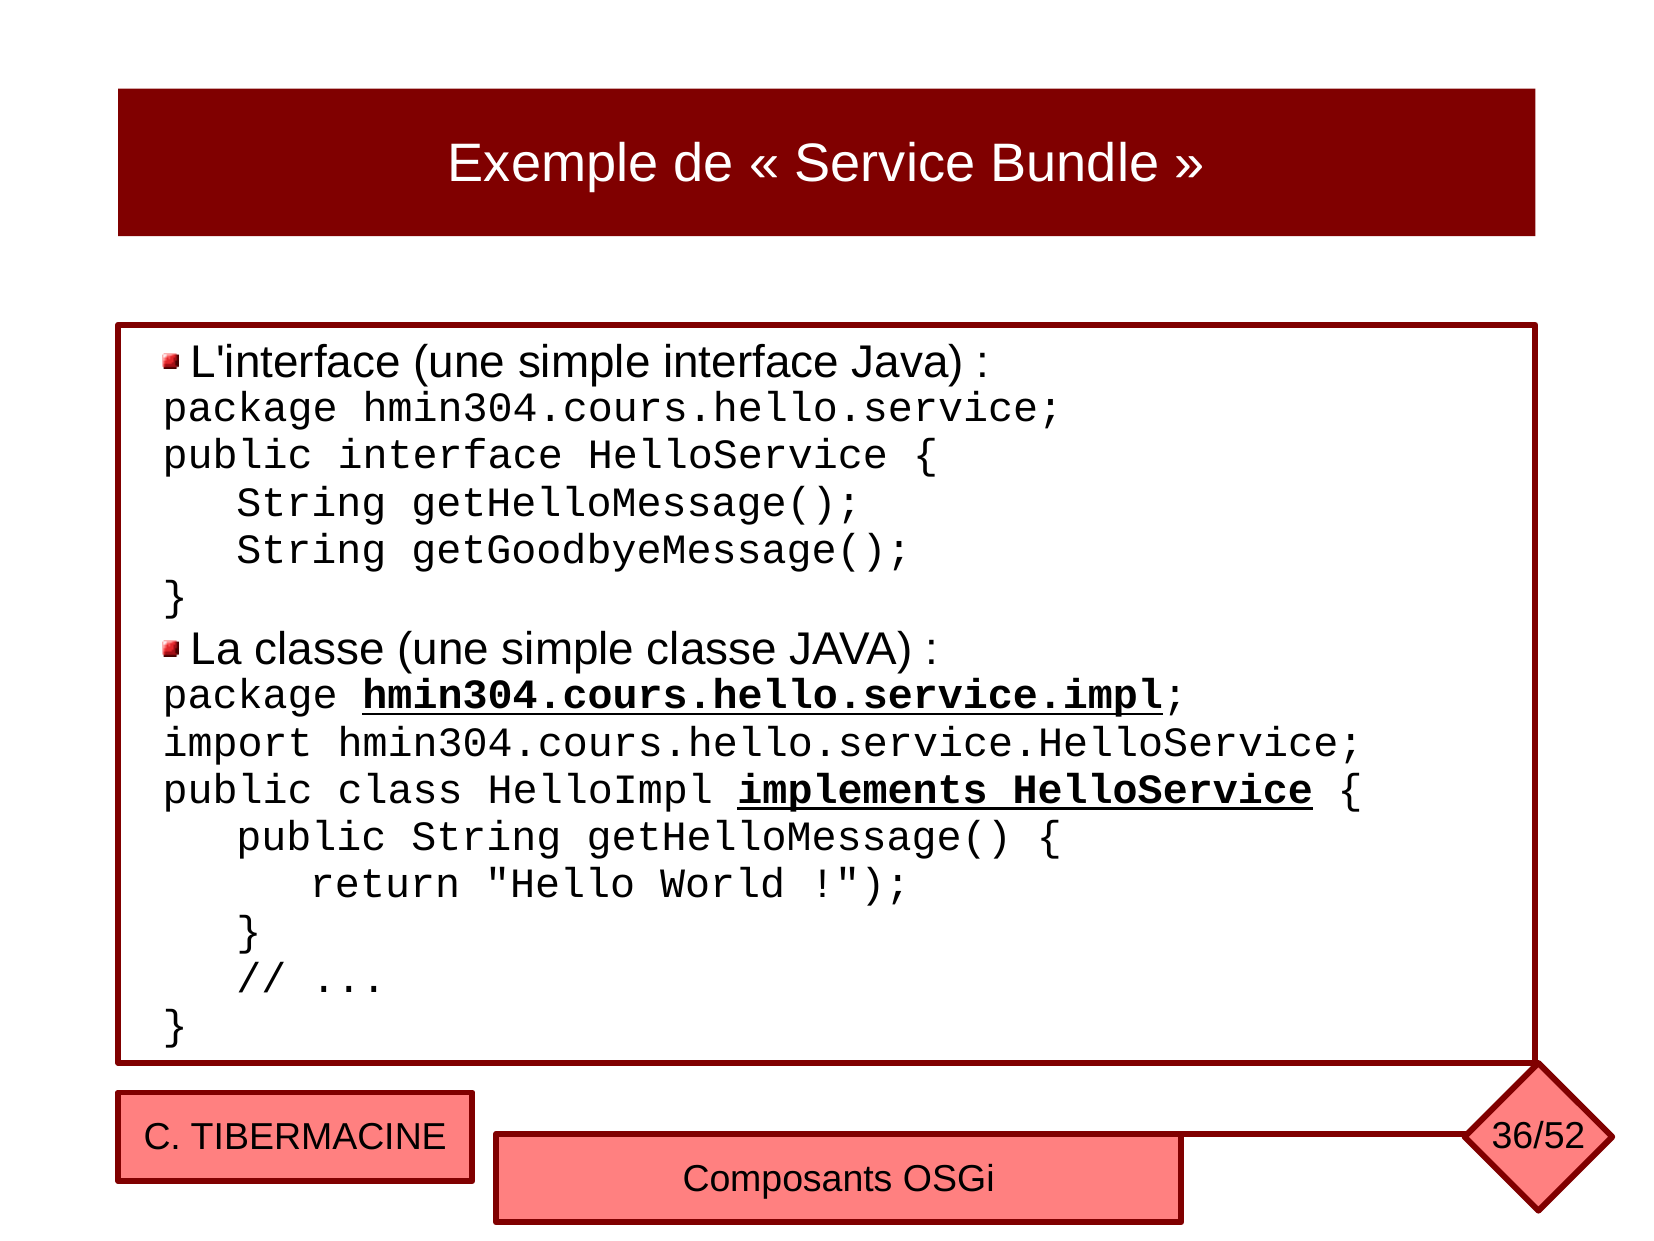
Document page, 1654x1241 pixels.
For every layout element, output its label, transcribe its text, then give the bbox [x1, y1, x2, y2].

text_box Exemple de « Service Bundle » [118, 88, 1536, 237]
text_box [1601, 1125, 1613, 1149]
picture [162, 353, 179, 369]
text_box [1464, 1125, 1476, 1149]
text_box [1533, 1206, 1544, 1211]
text_box C. TIBERMACINE [118, 1092, 473, 1182]
text_box [1495, 1062, 1582, 1106]
picture [162, 640, 179, 657]
text_box L'interface (une simple interface Java) : package hmin304.cours.hello.service; public interface HelloService { String getHelloMessage(); String getGoodbyeMessage(); } La classe (une simple classe JAVA) : package hmin304.cours.hello.service.impl; import hmin304.cours.hello.service.HelloService; public class HelloImpl implements HelloService { public String getHelloMessage() { return "Hello World !"); } // ... } [118, 324, 1536, 1063]
text_box <numéro>/52 [1476, 1106, 1601, 1206]
text_box Composants OSGi [496, 1133, 1182, 1223]
